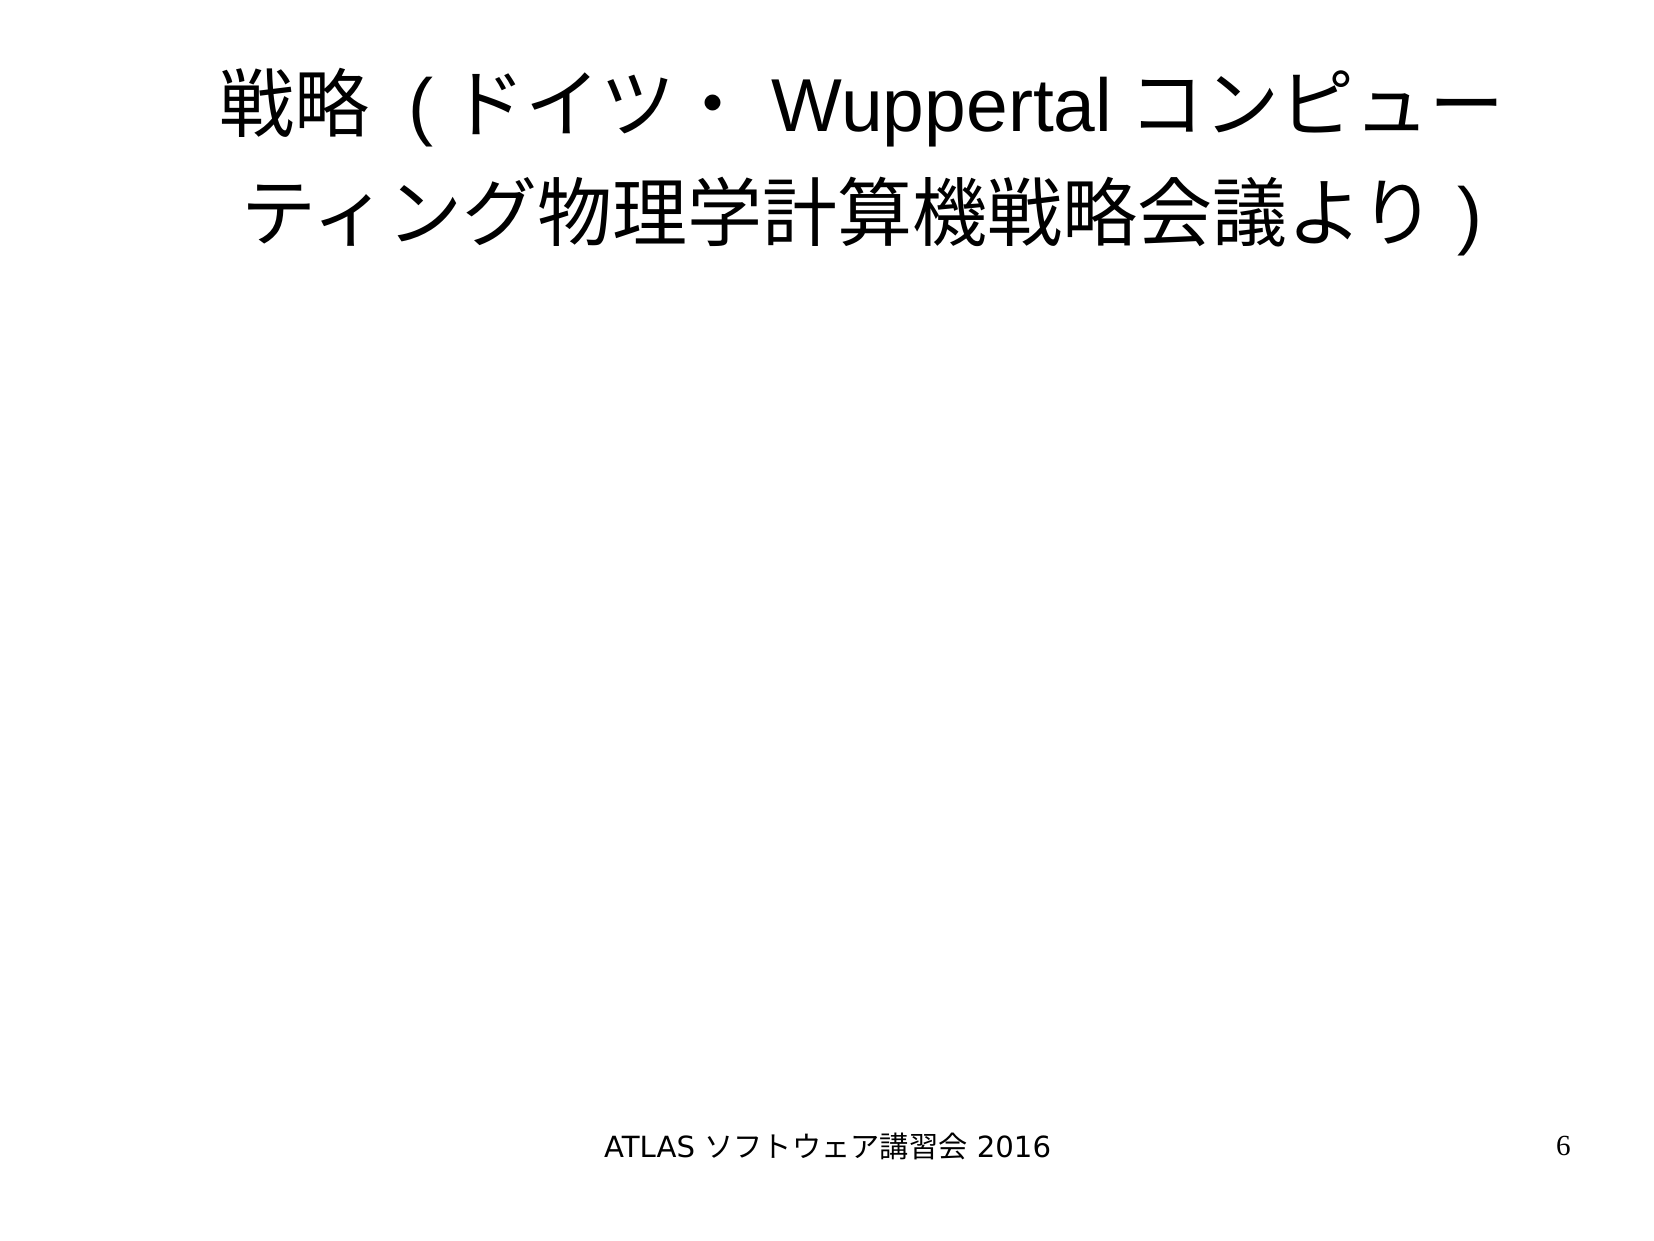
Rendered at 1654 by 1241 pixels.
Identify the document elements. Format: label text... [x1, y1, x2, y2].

title 戦略 (ドイツ・Wuppertalコンピューティング物理学計算機戦略会議より) [82, 49, 1571, 257]
